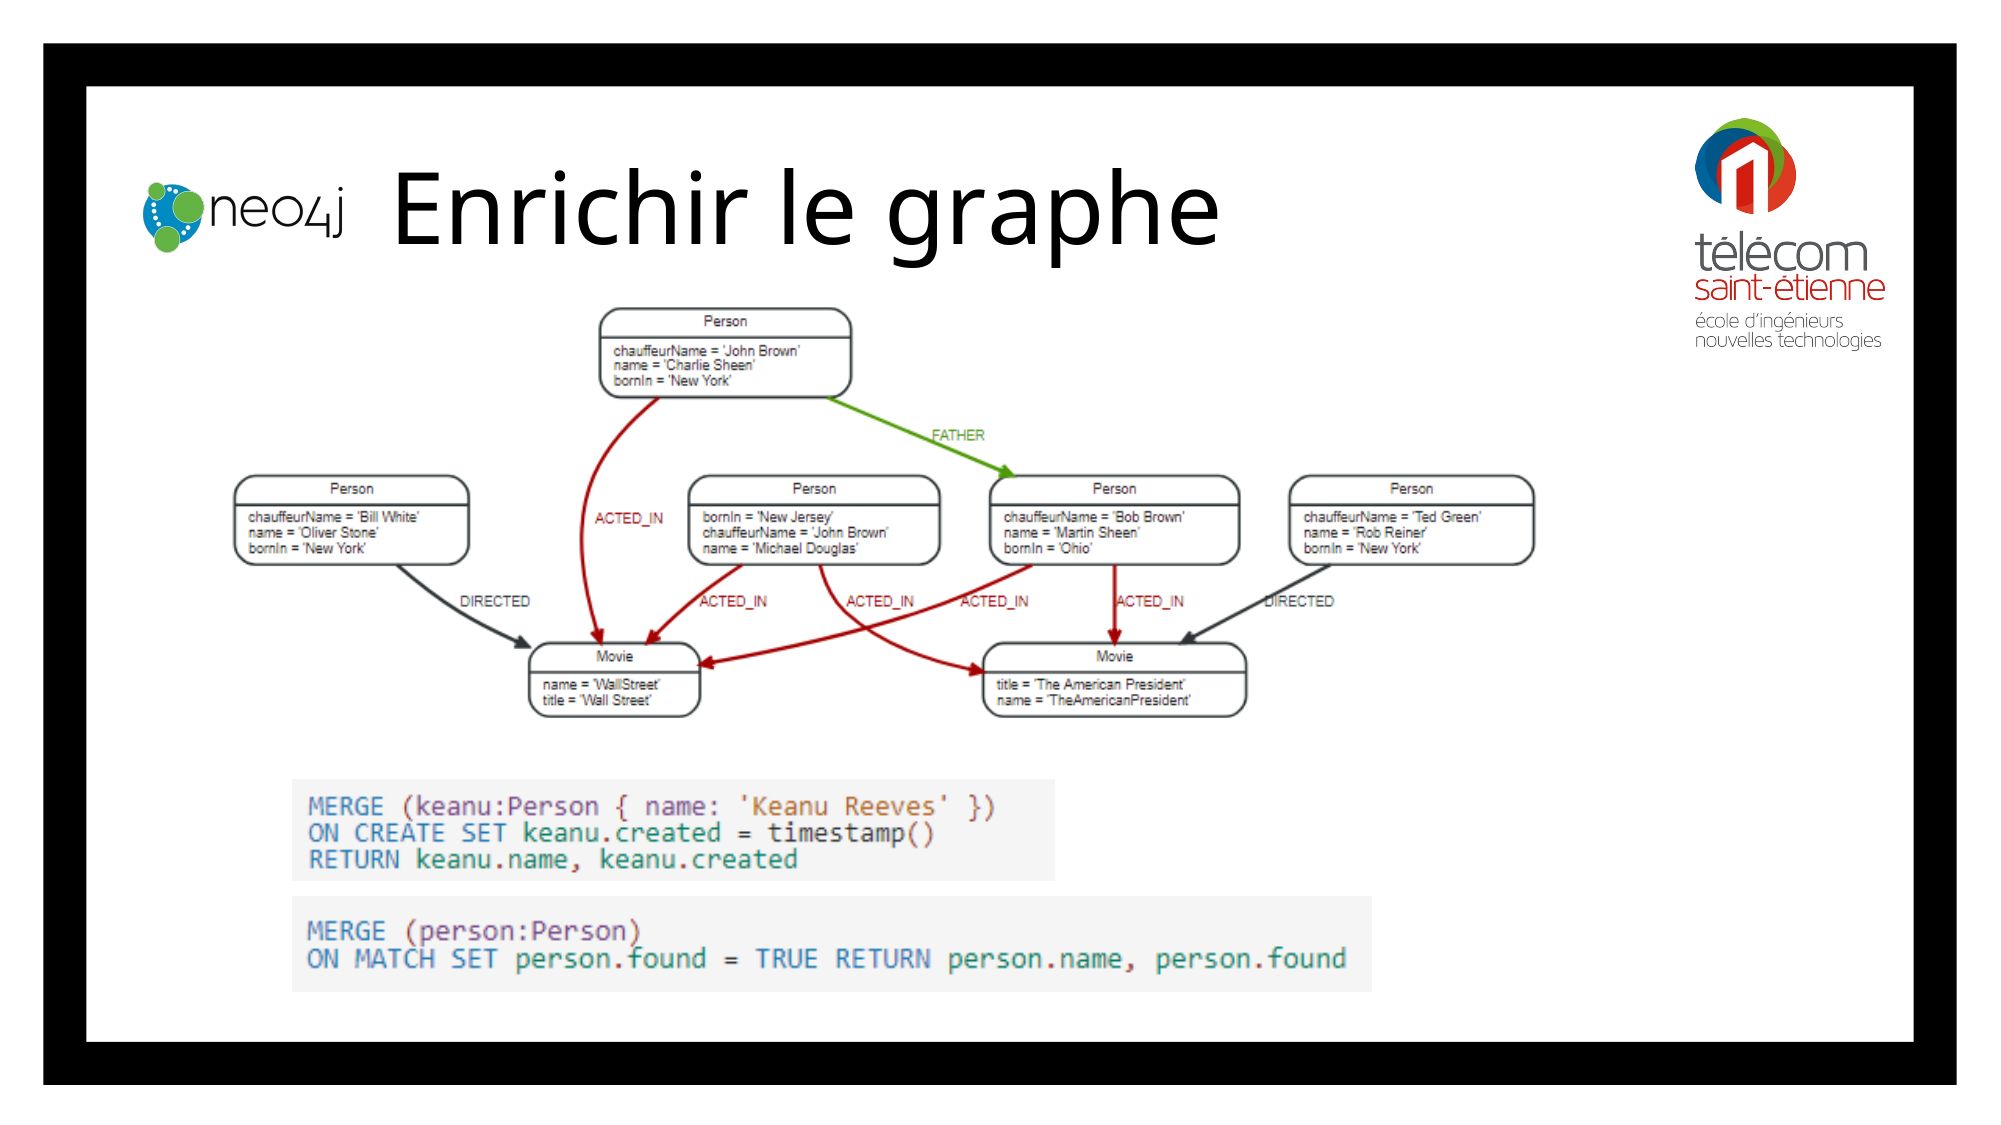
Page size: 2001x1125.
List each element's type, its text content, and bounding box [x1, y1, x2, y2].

picture [292, 779, 1055, 881]
picture [134, 160, 351, 274]
picture [1715, 134, 1730, 138]
picture [1695, 118, 1885, 351]
title Enrichir le graphe [369, 138, 1849, 304]
picture [222, 303, 1544, 729]
picture [292, 896, 1372, 992]
